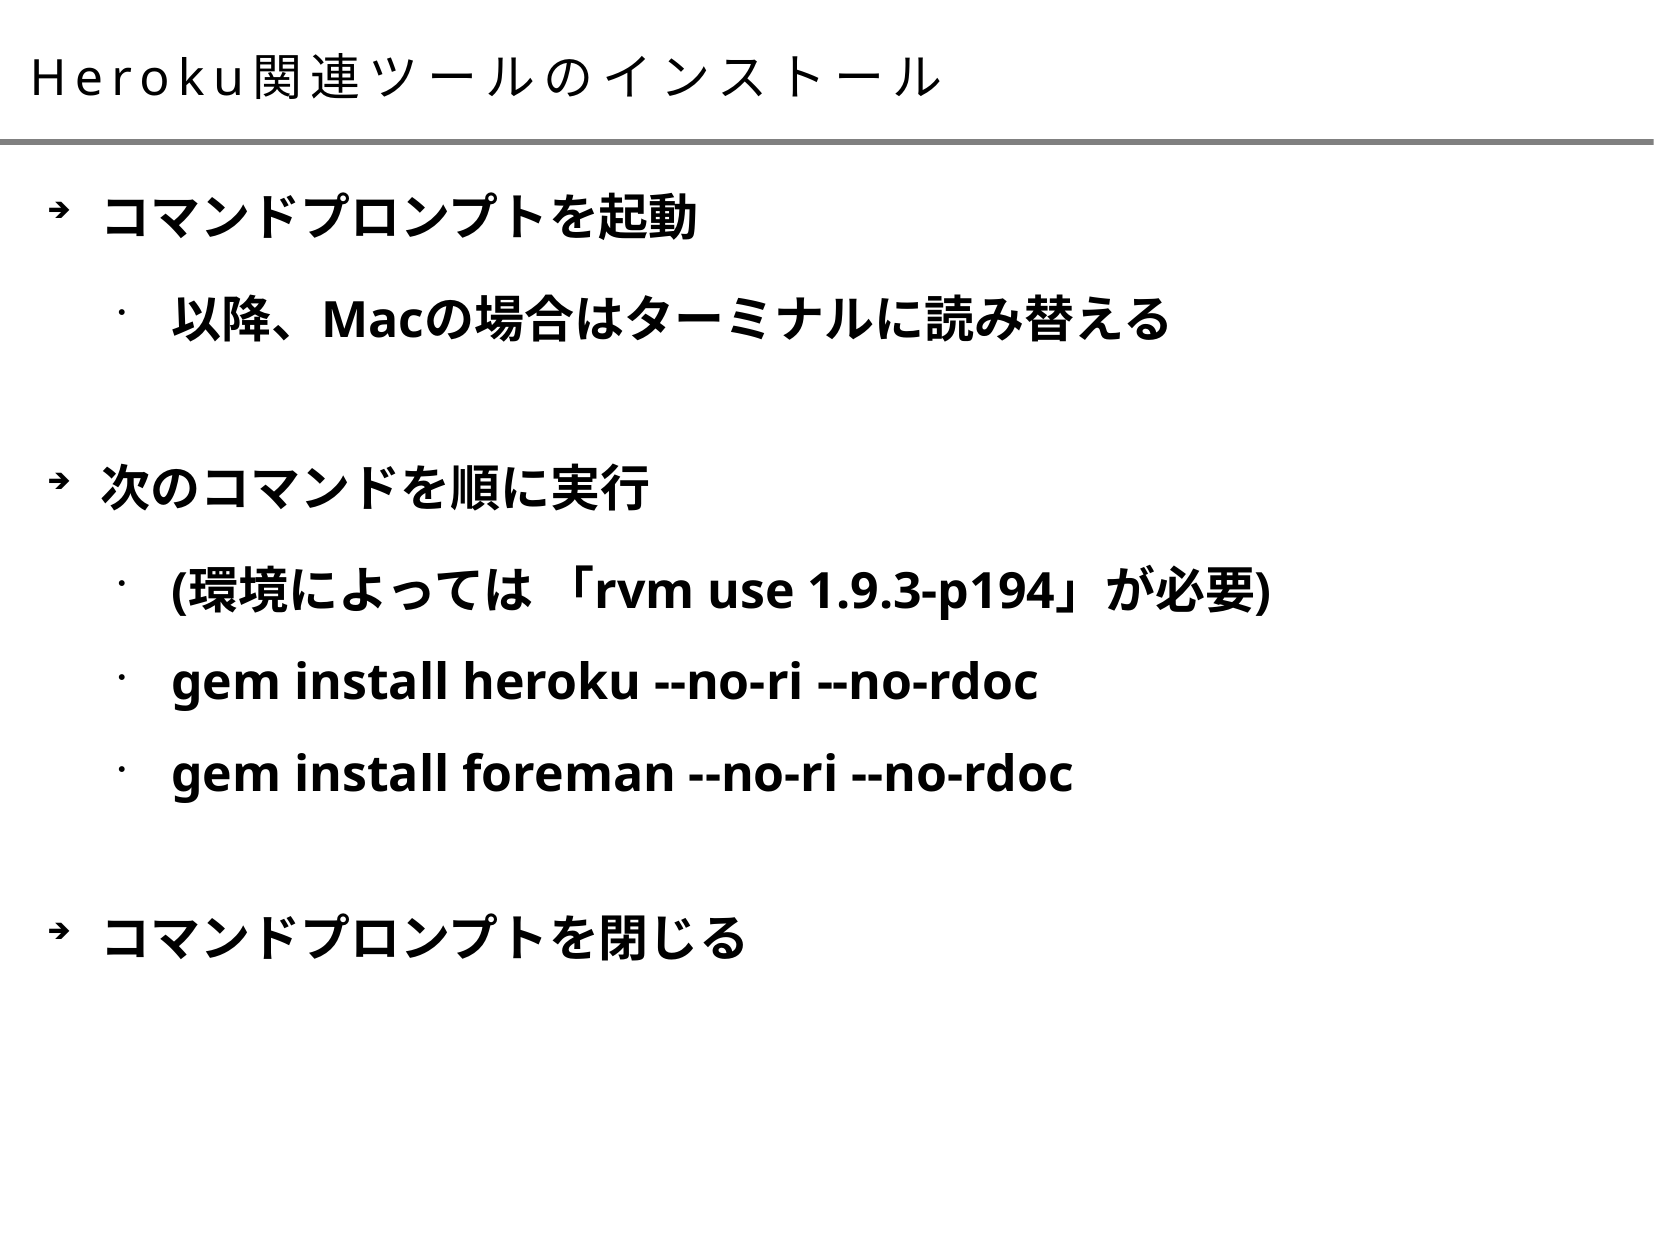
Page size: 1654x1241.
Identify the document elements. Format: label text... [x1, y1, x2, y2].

list コマンドプロンプトを起動 以降、Macの場合はターミナルに読み替える 次のコマンドを順に実行 (環境によっては 「rvm use 1.9.3-p194」が必要) gem install heroku --no-ri --no-rdoc gem install foreman --no-ri --no-rdoc コマンドプロンプトを閉じる [29, 177, 1625, 1152]
title Heroku関連ツールのインストール [29, 29, 1625, 119]
